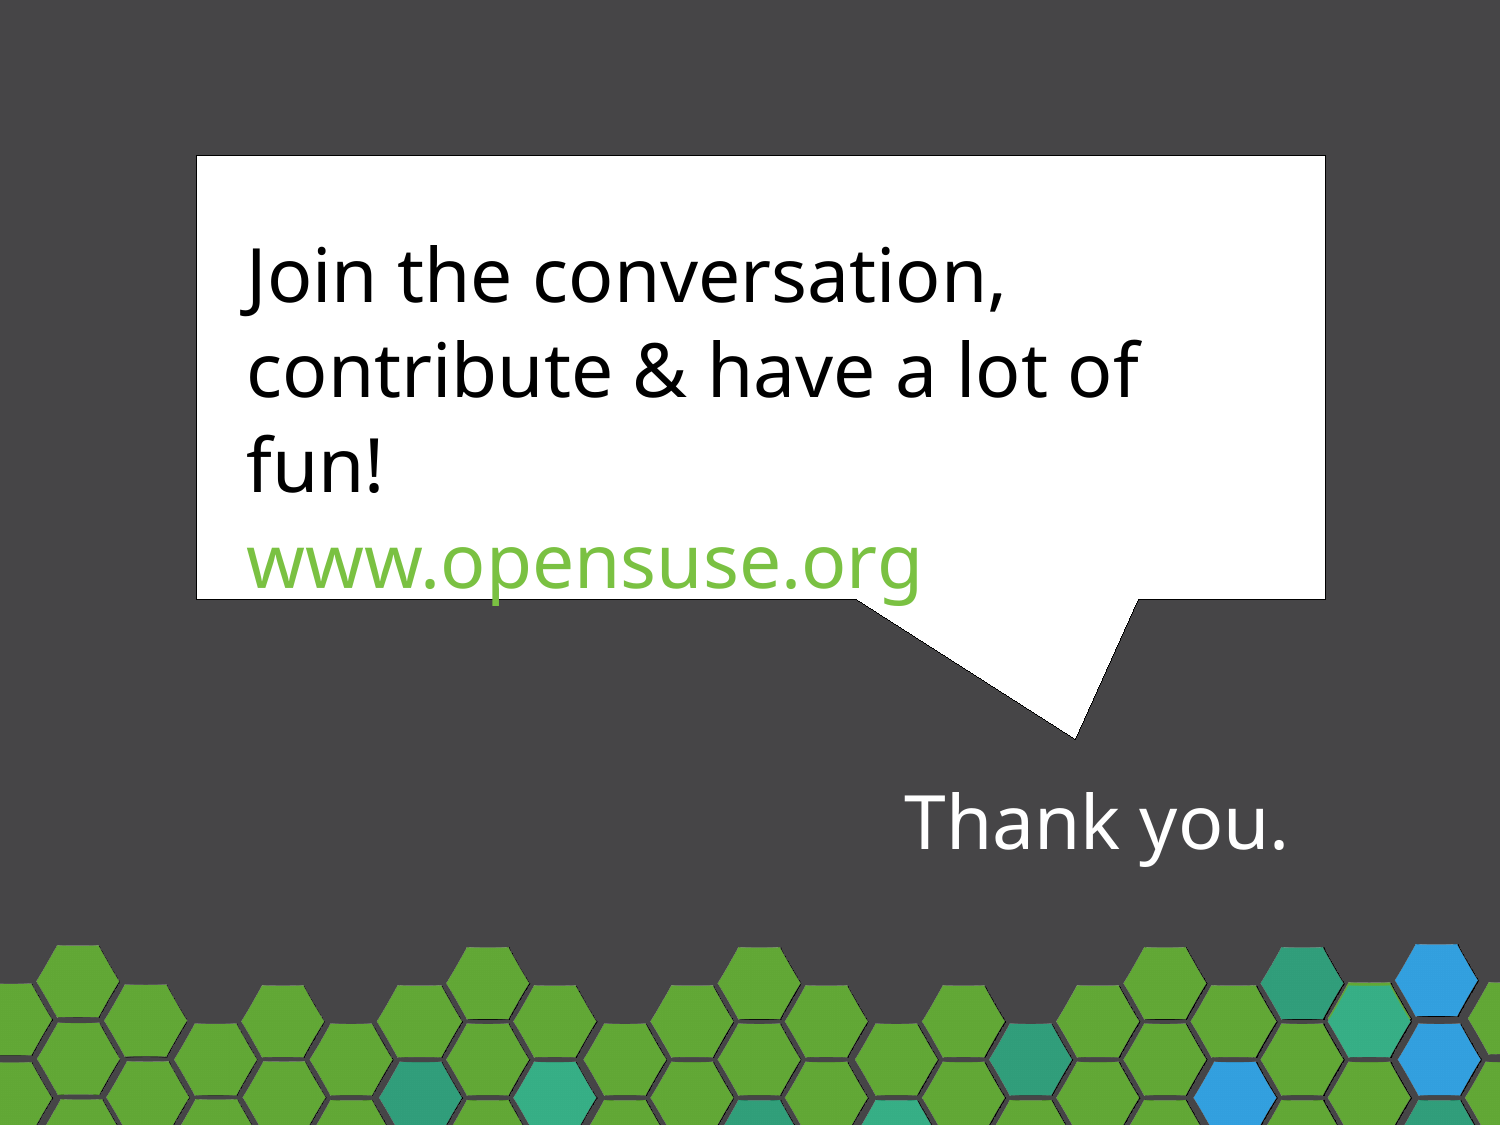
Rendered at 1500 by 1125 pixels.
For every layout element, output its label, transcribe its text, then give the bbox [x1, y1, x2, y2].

text_box Join the conversation, contribute & have a lot of fun! www.opensuse.org [232, 219, 1307, 615]
picture [0, 944, 1500, 1125]
